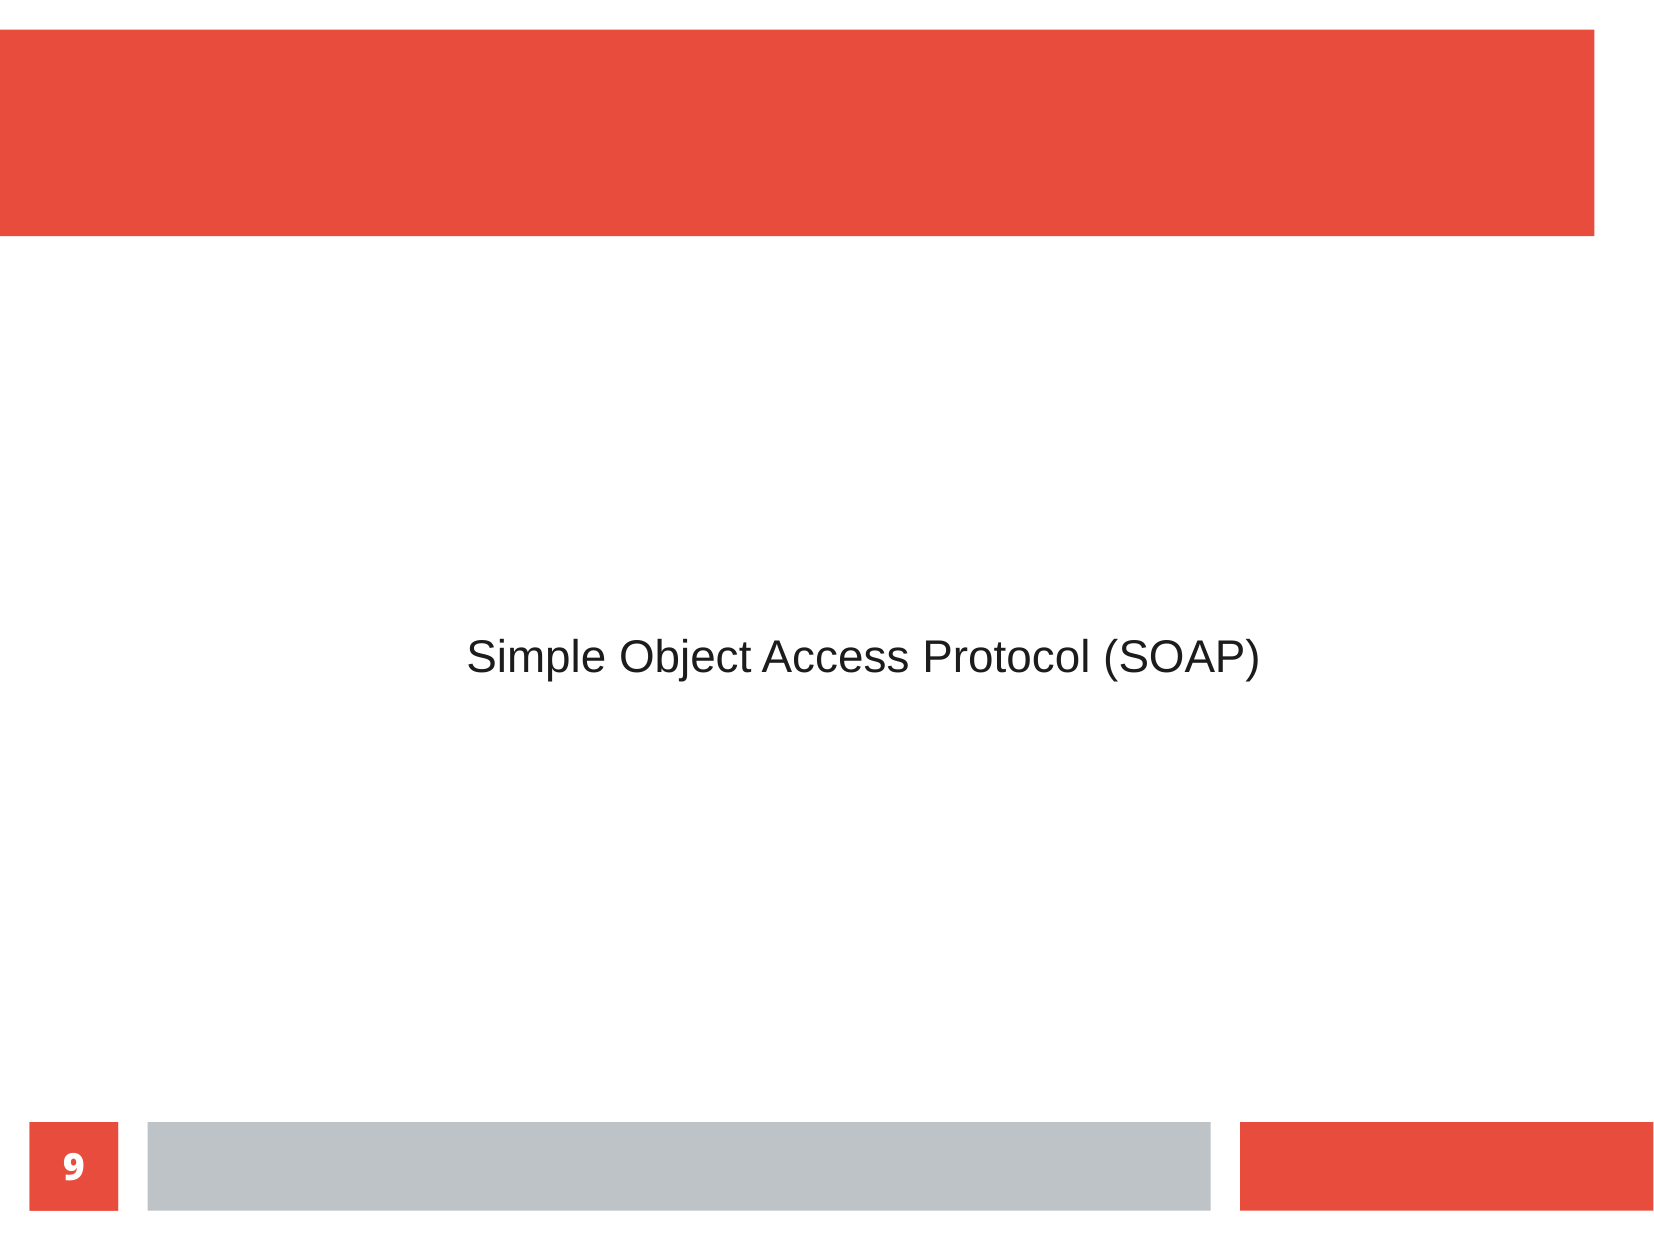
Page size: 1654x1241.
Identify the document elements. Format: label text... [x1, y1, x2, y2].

subtitle Simple Object Access Protocol (SOAP) [23, 271, 1642, 1096]
